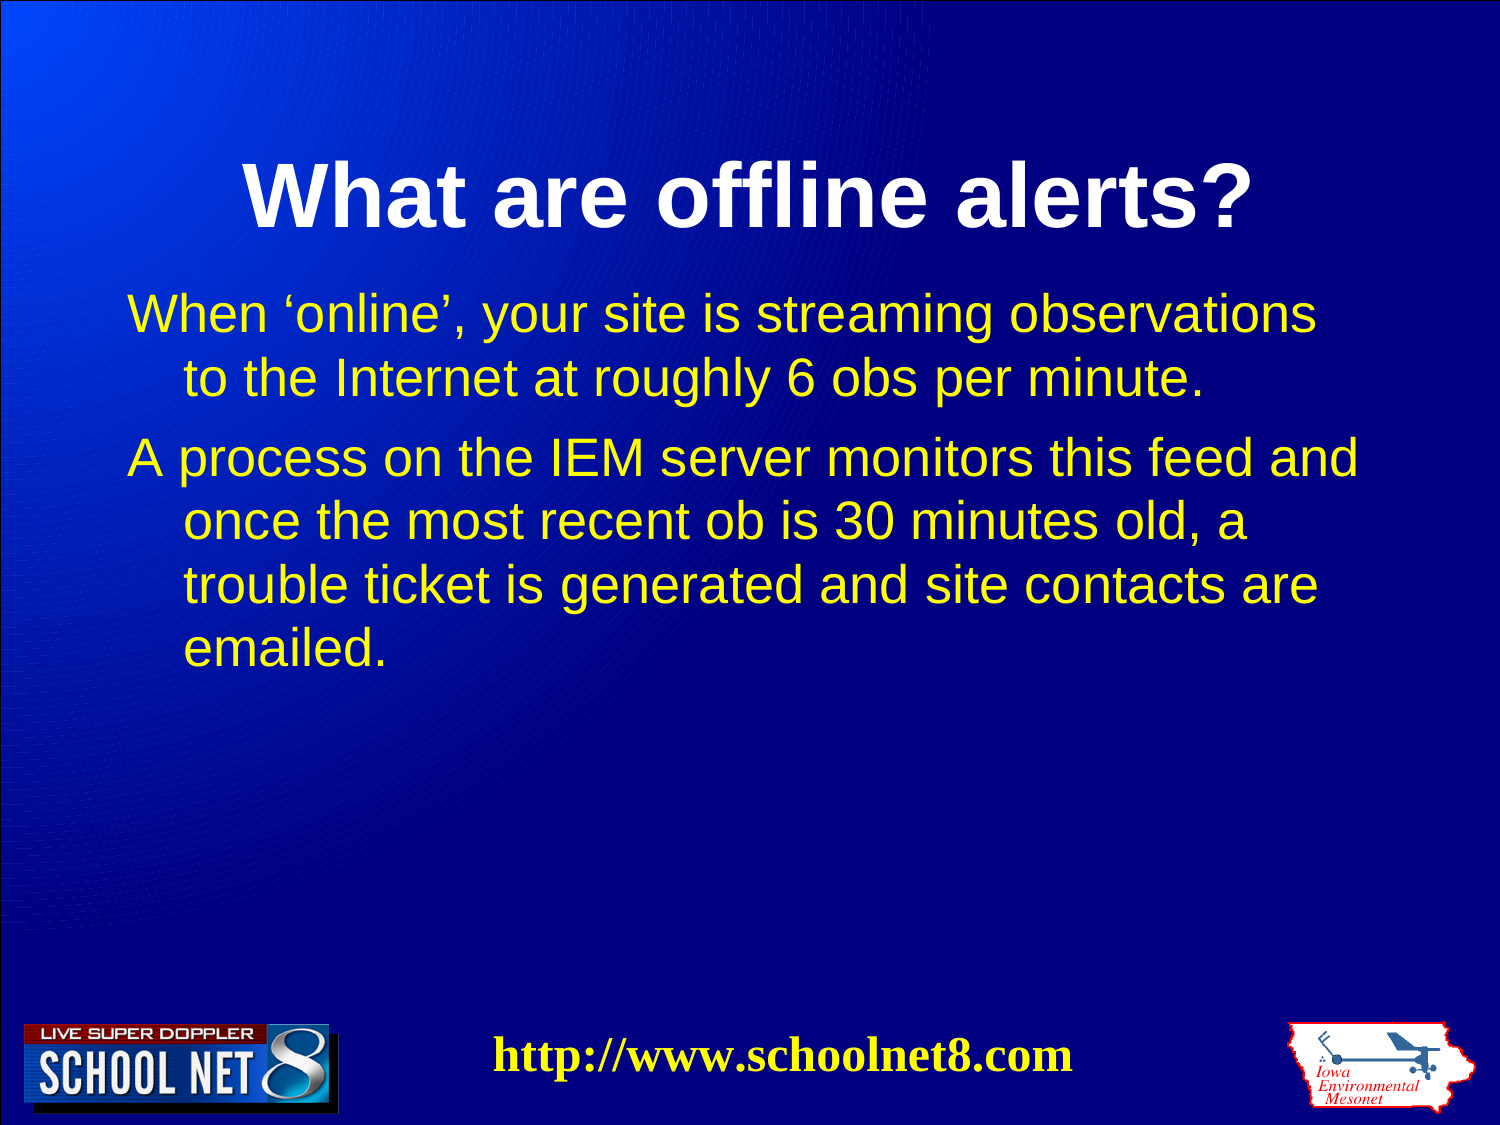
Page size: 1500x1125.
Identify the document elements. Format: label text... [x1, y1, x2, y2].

title What are offline alerts? [112, 99, 1388, 272]
picture [24, 1024, 329, 1103]
list When ‘online’, your site is streaming observations to the Internet at roughly 6 obs per minute. A process on the IEM server monitors this feed and once the most recent ob is 30 minutes old, a trouble ticket is generated and site contacts are emailed. [112, 272, 1388, 1010]
picture [1287, 1021, 1476, 1114]
